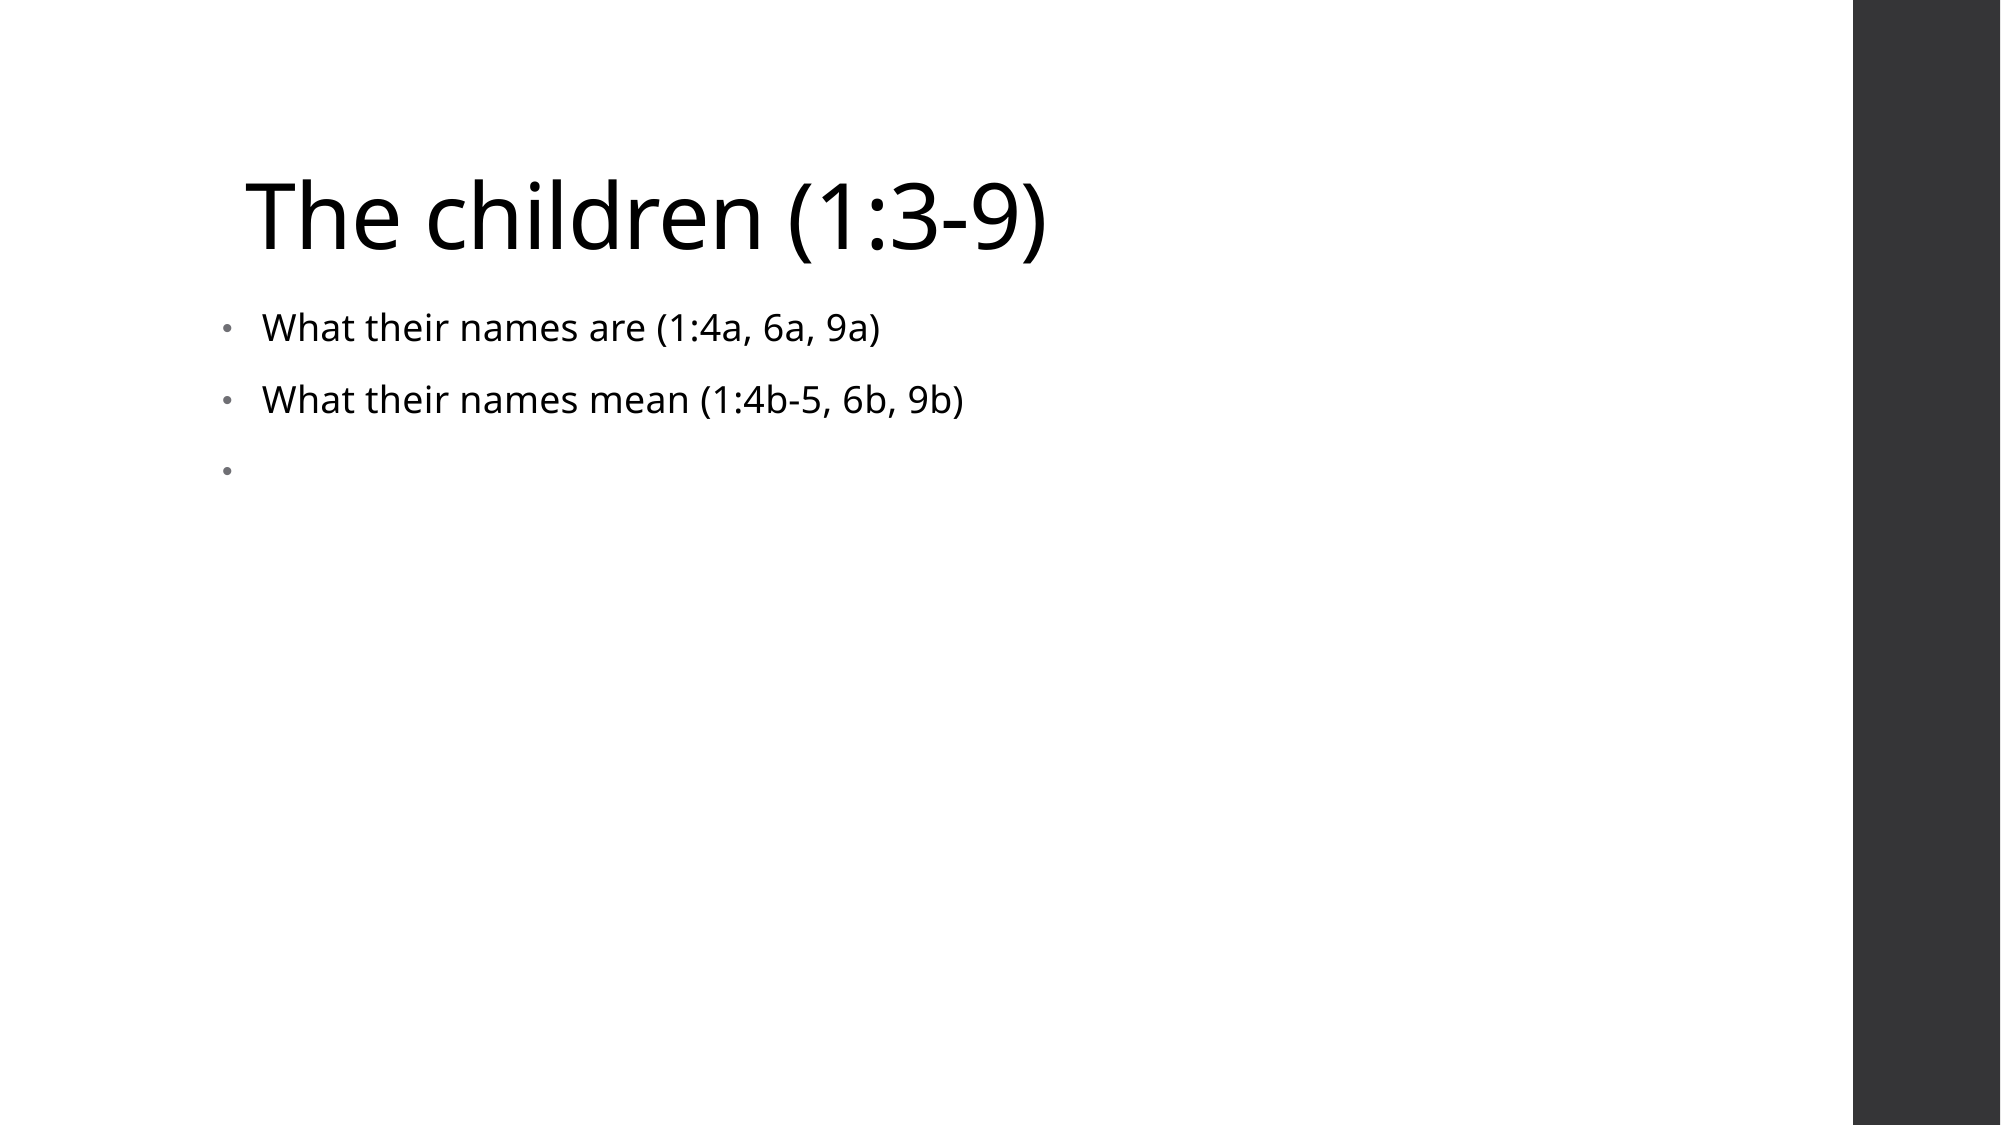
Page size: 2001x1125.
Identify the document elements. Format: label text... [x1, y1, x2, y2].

title The children (1:3-9) [206, 60, 1797, 278]
list What their names are (1:4a, 6a, 9a) What their names mean (1:4b-5, 6b, 9b) [206, 299, 1617, 1014]
